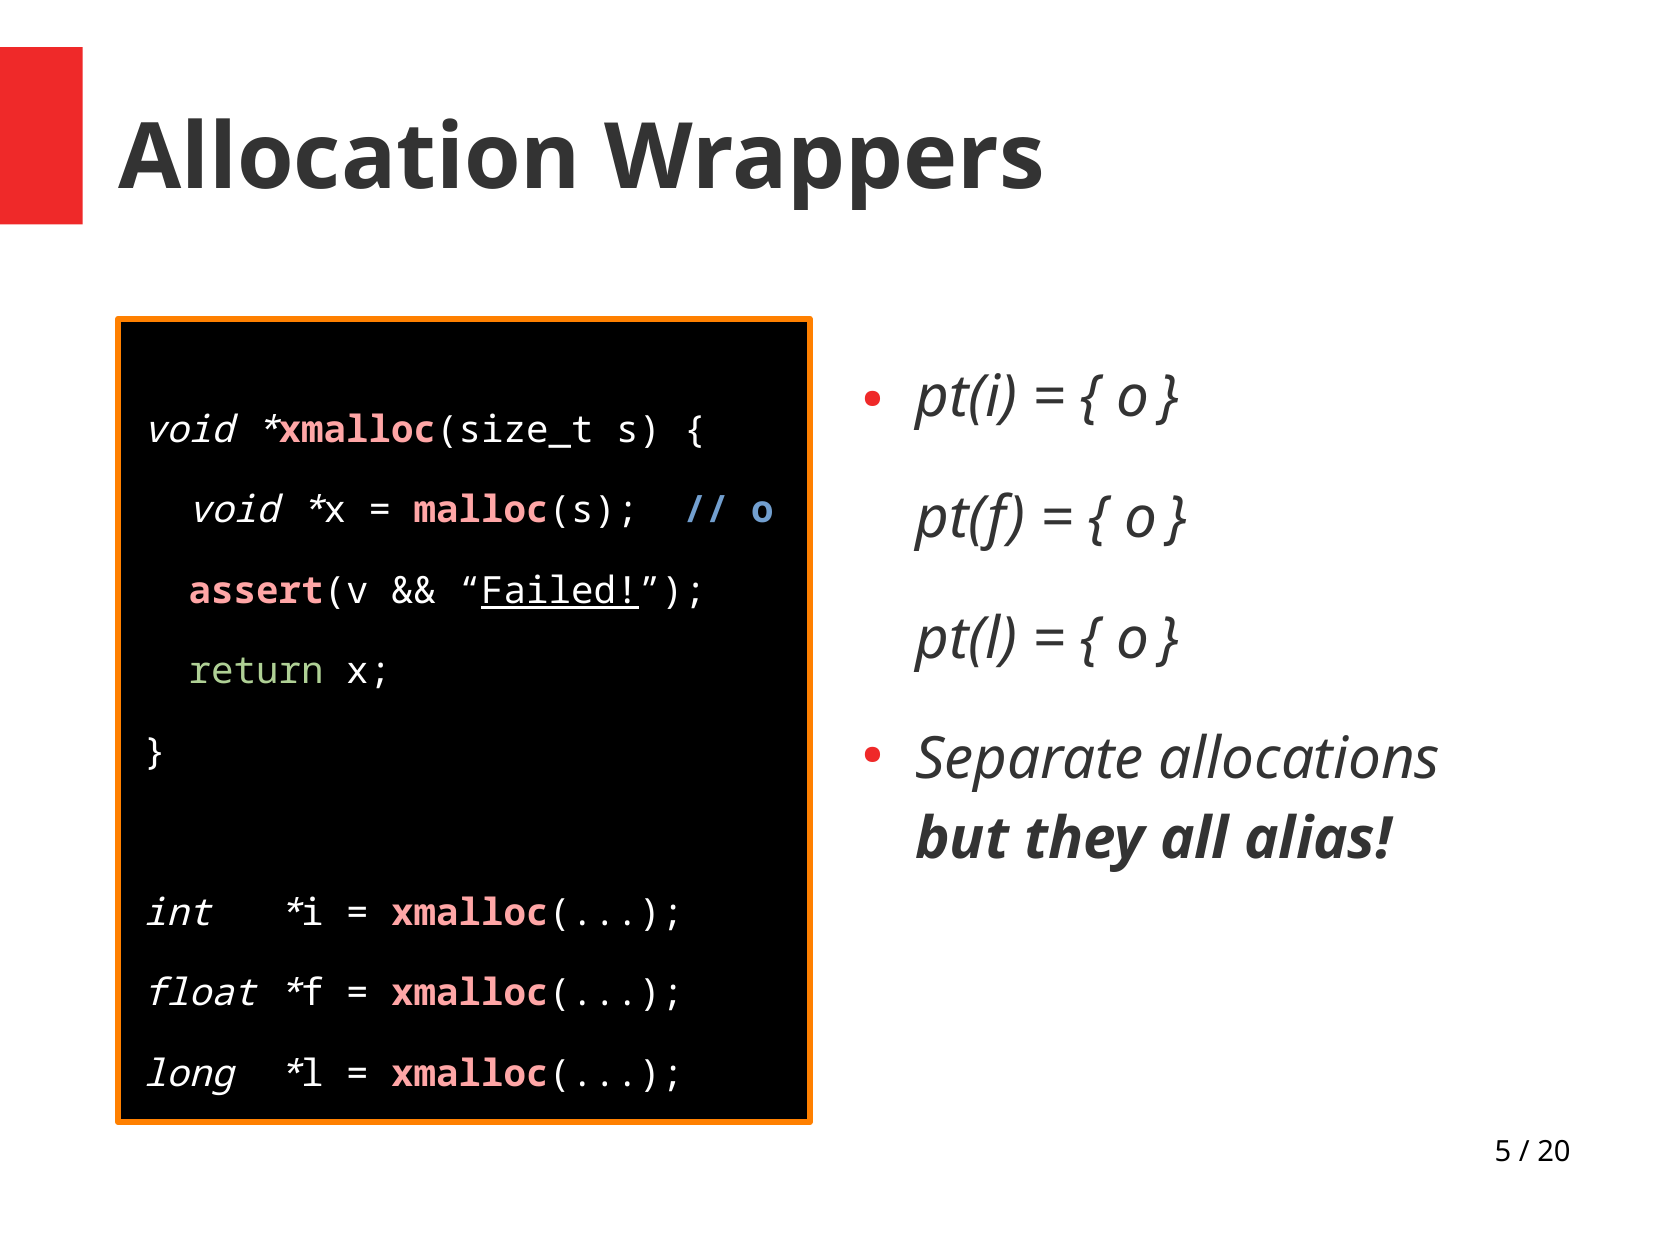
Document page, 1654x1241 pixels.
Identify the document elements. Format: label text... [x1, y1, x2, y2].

list void *xmalloc(size_t s) { void *x = malloc(s); // o assert(v && “Failed!”); return x; } int *i = xmalloc(...); float *f = xmalloc(...); long *l = xmalloc(...); [118, 318, 810, 1123]
title Allocation Wrappers [118, 49, 1571, 257]
list pt(i) = { o } pt(f) = { o } pt(l) = { o } Separate allocations but they all alias! [844, 354, 1536, 1074]
